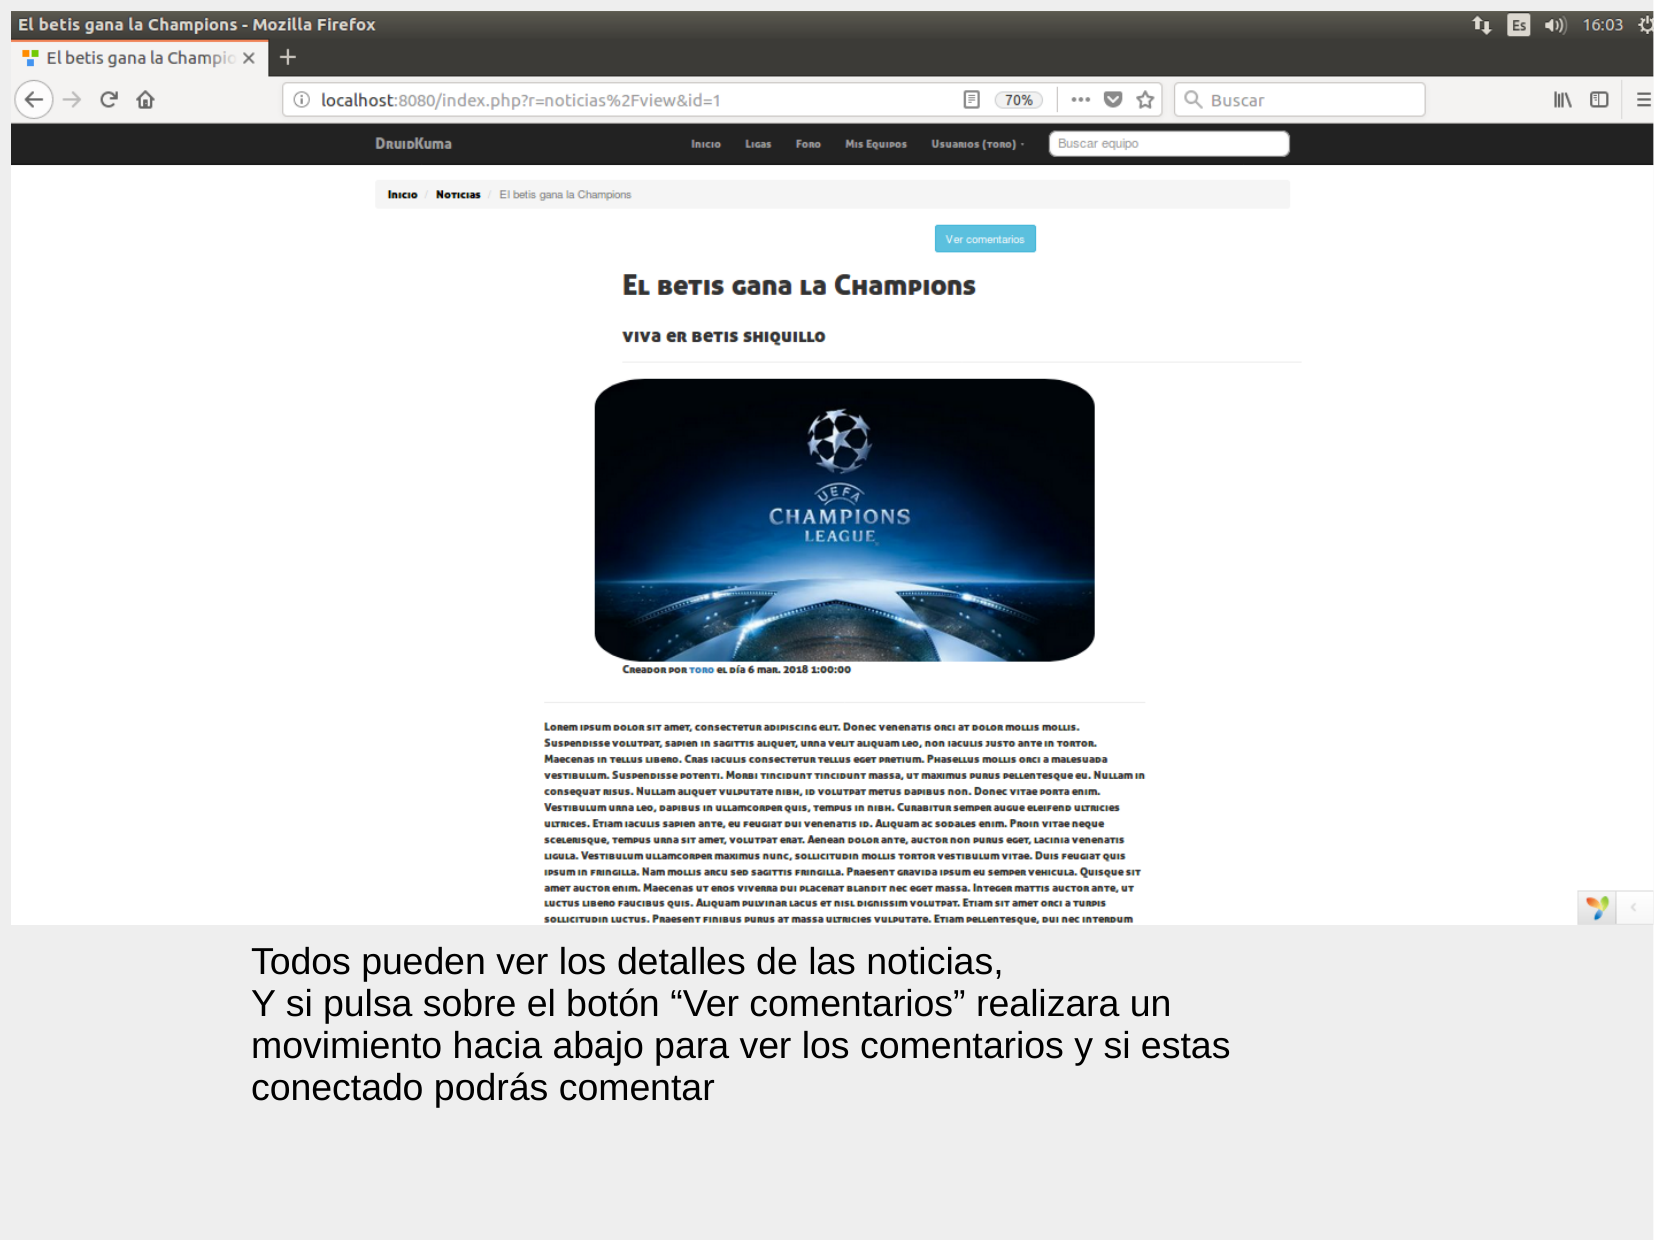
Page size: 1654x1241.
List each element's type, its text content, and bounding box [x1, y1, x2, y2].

text_box Todos pueden ver los detalles de las noticias, Y si pulsa sobre el botón “Ver comentarios” realizara un movimiento hacia abajo para ver los comentarios y si estas conectado podrás comentar [236, 933, 1288, 1158]
picture [11, 11, 1654, 925]
